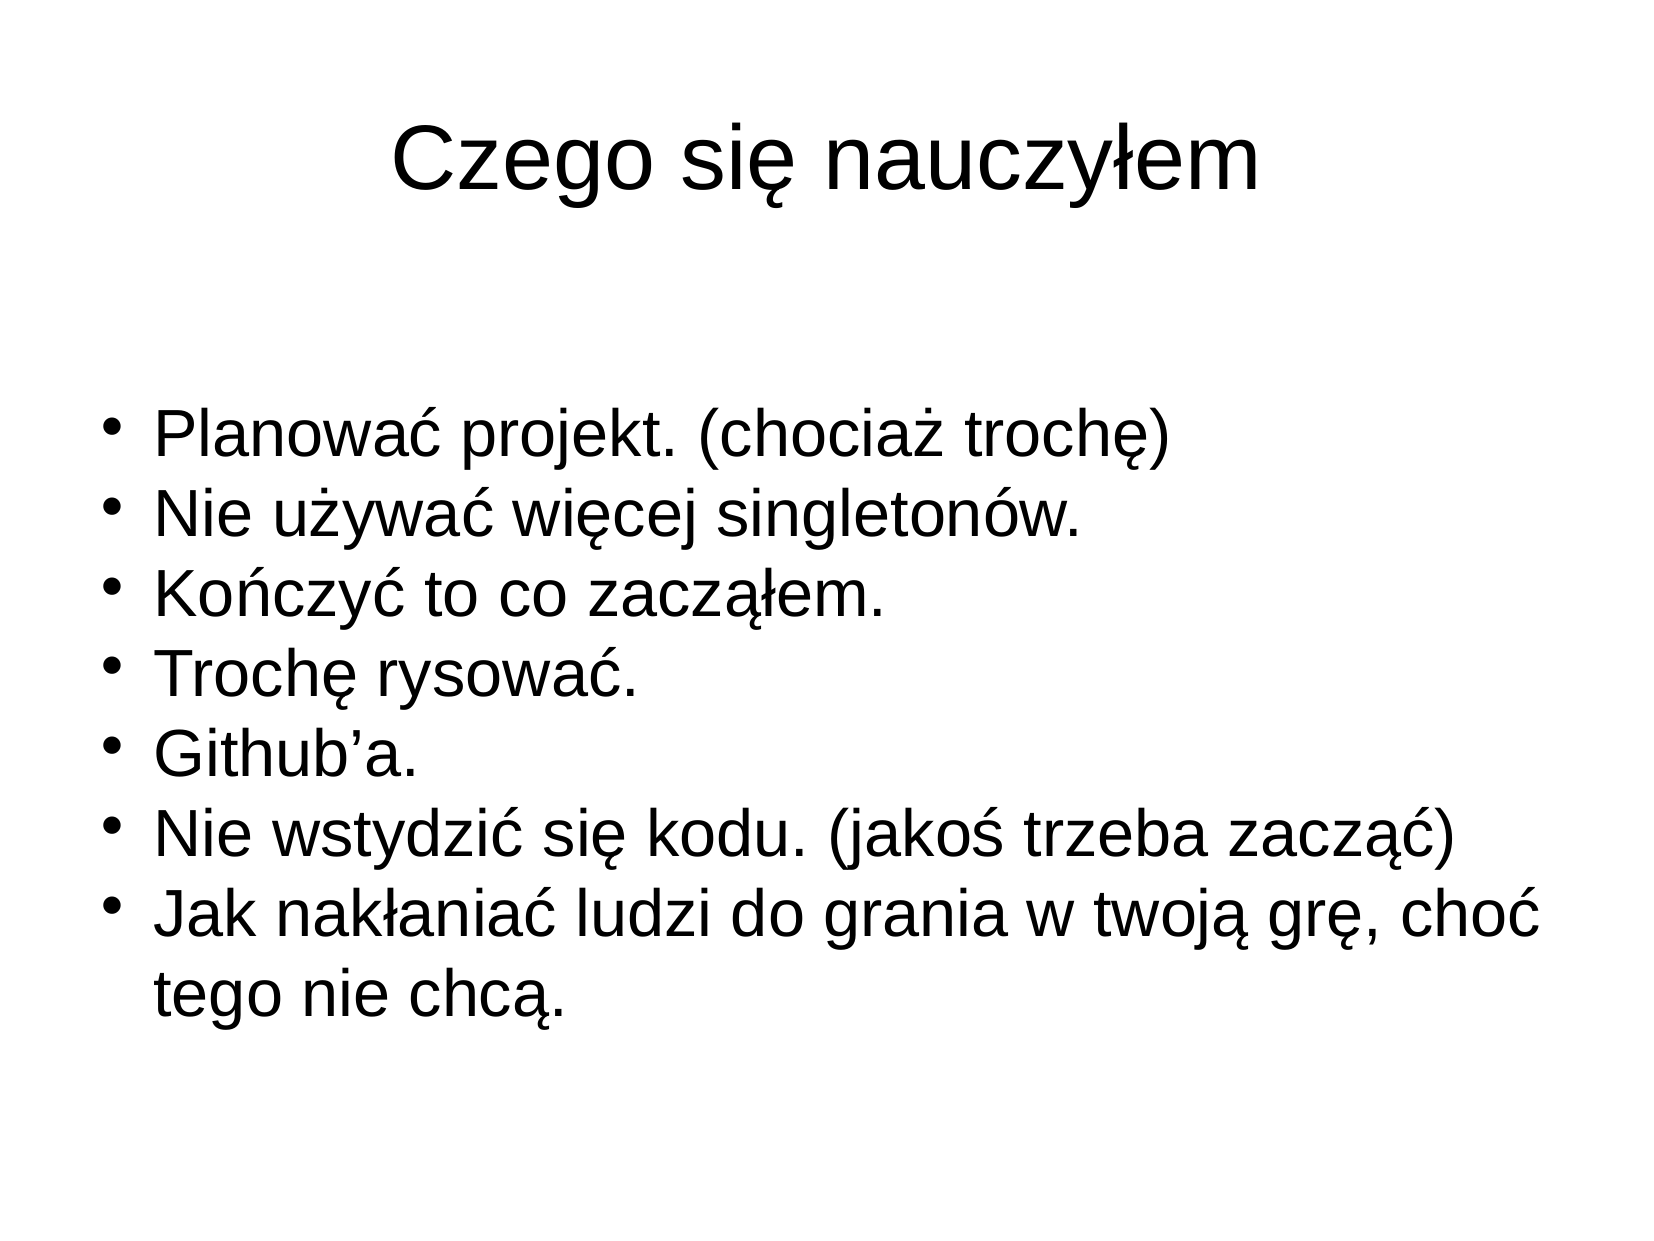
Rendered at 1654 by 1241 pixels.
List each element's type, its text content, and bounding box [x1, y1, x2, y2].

text_box Czego się nauczyłem [82, 49, 1571, 256]
text_box Planować projekt. (chociaż trochę) Nie używać więcej singletonów. Kończyć to co zacząłem. Trochę rysować. Github’a. Nie wstydzić się kodu. (jakoś trzeba zacząć) Jak nakłaniać ludzi do grania w twoją grę, choć tego nie chcą. [82, 390, 1571, 1009]
